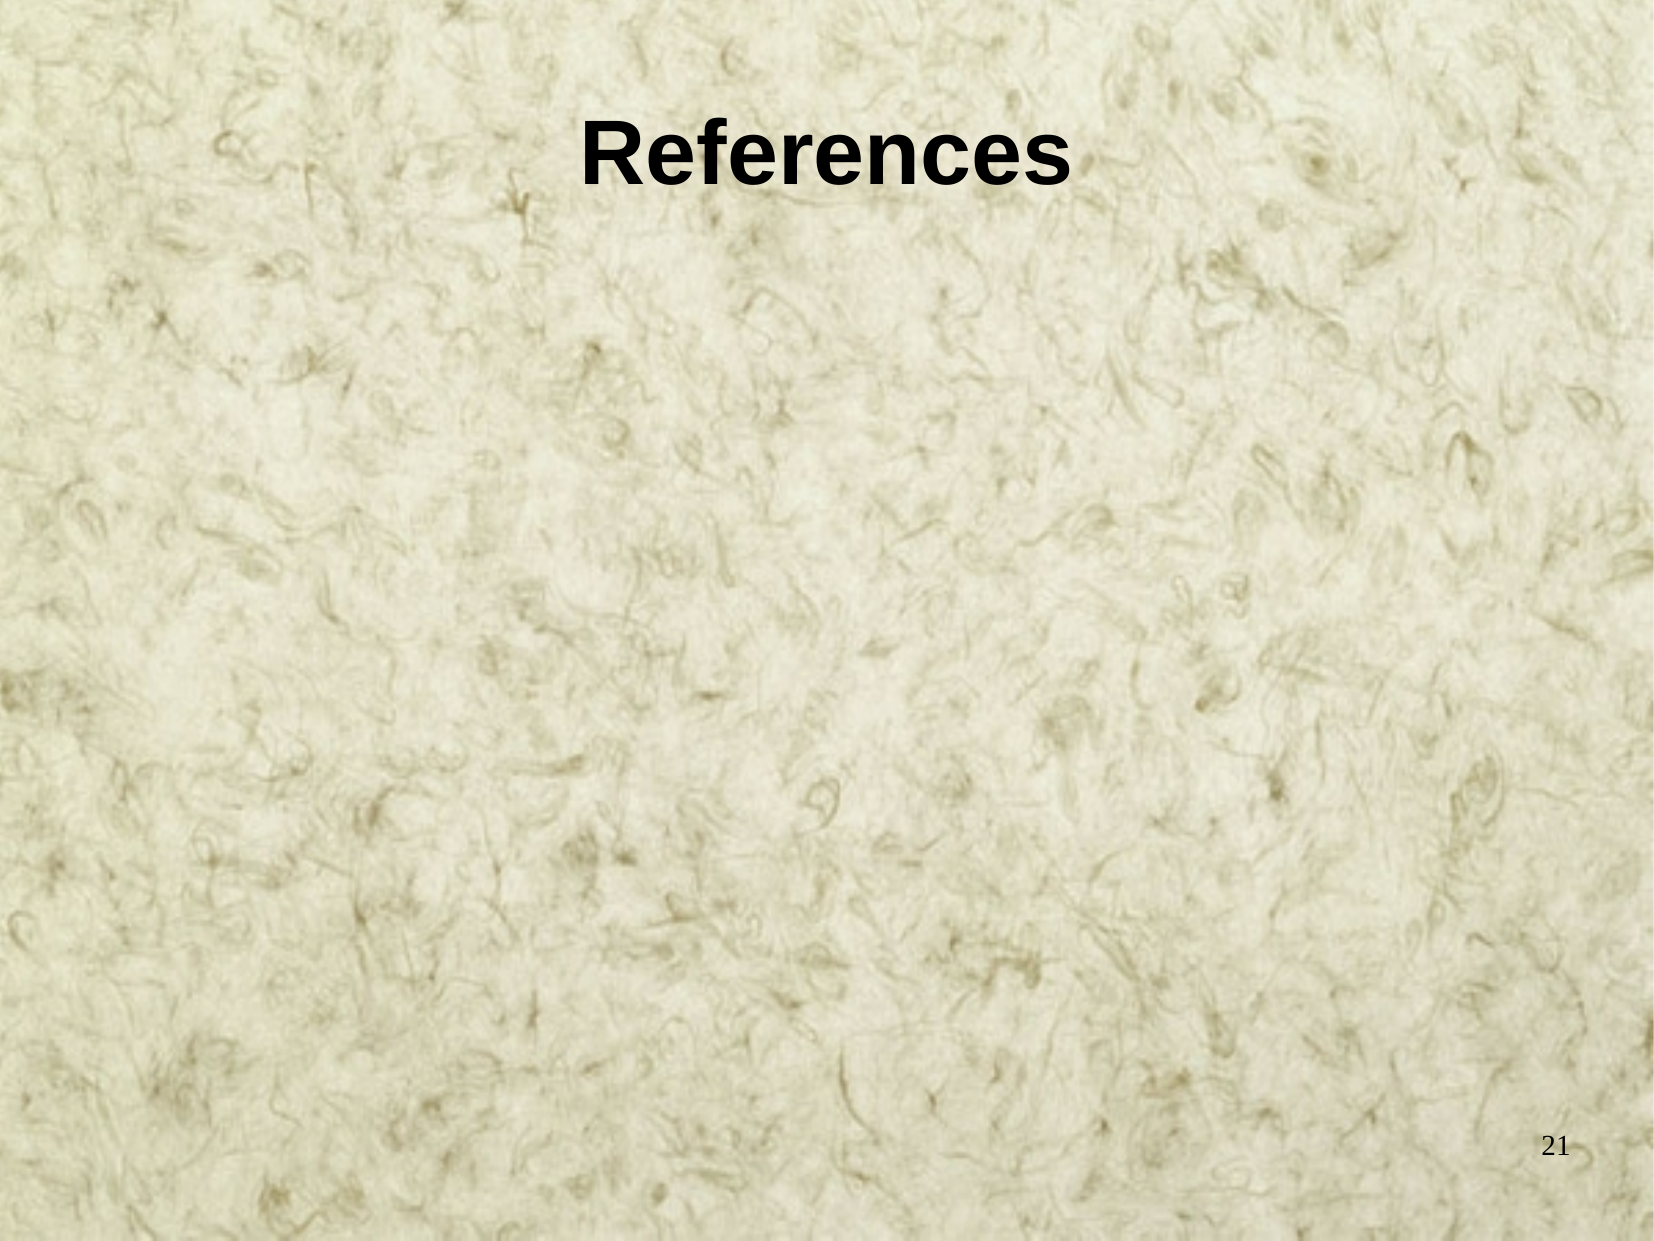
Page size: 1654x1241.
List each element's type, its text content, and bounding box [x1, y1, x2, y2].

title References [82, 56, 1571, 250]
picture [0, 0, 1654, 1241]
